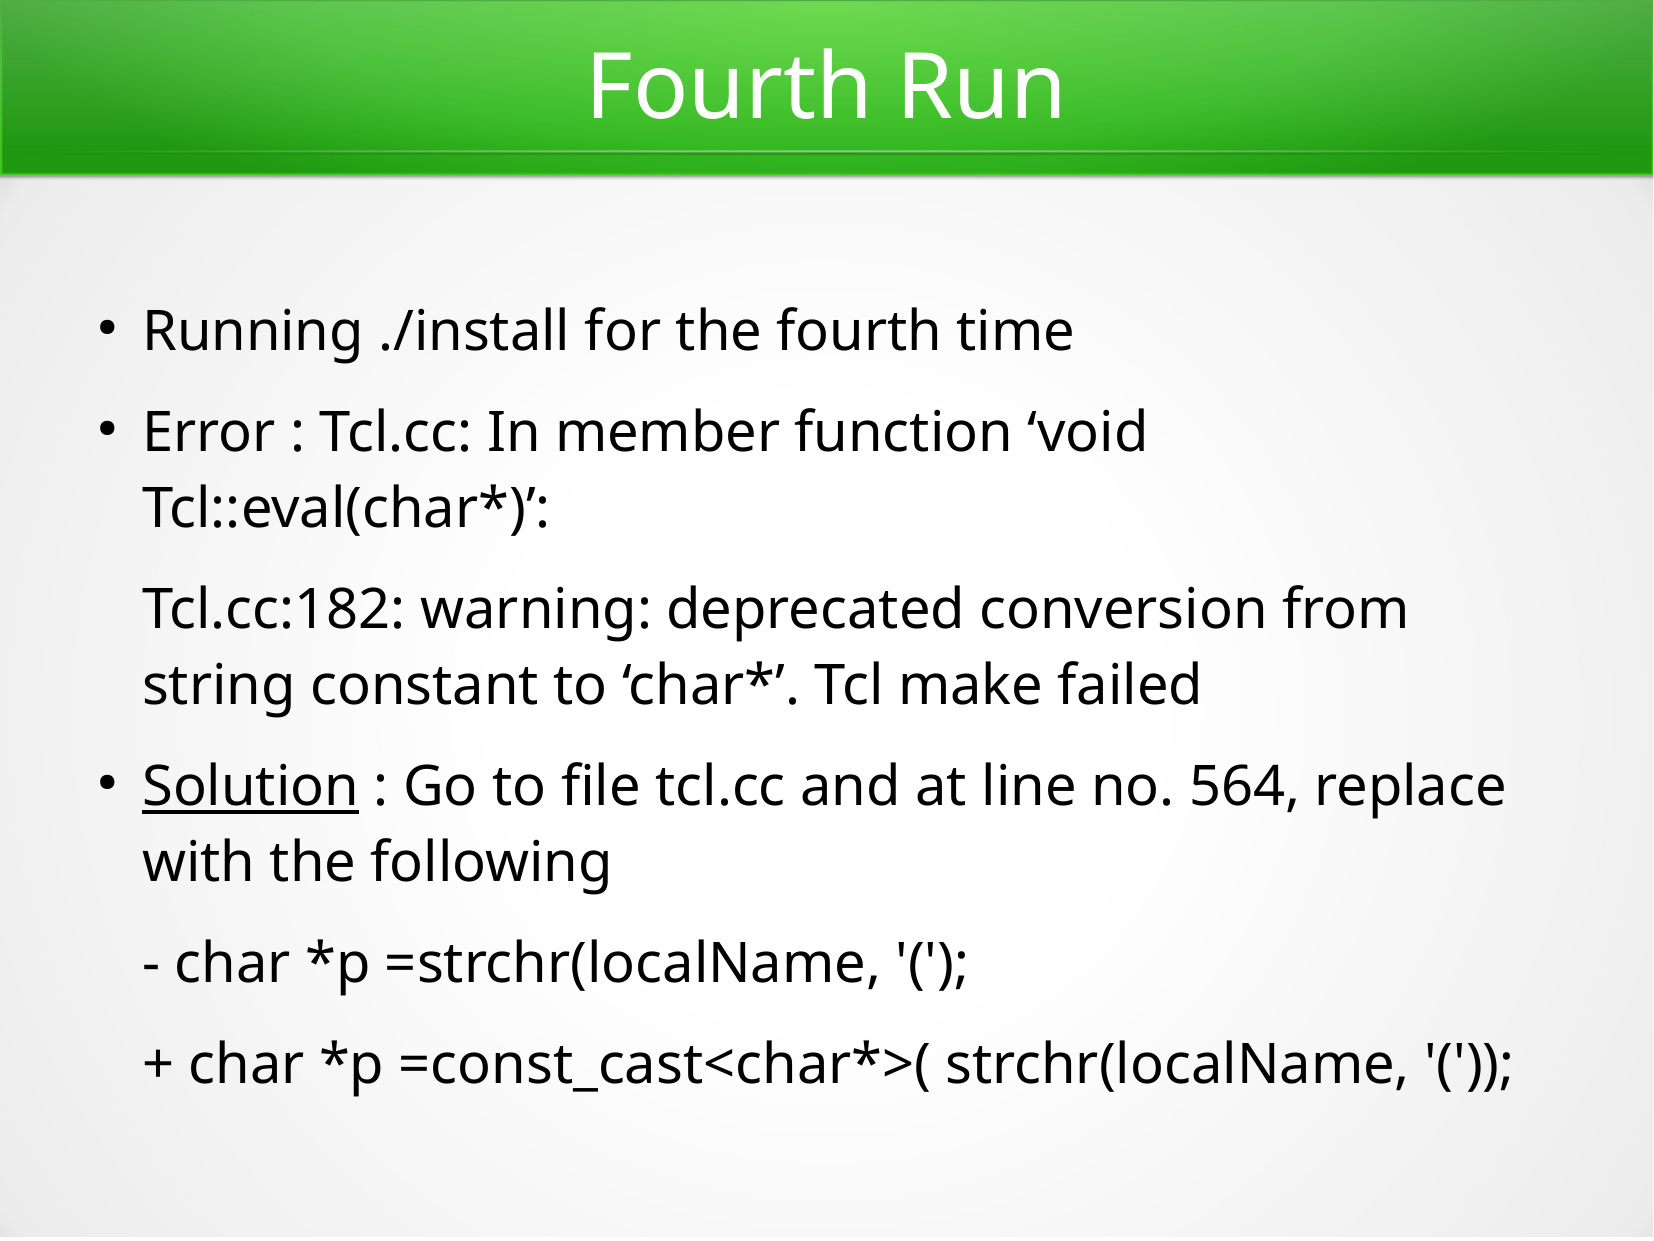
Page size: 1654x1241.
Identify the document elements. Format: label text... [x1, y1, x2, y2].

title Fourth Run [82, 11, 1571, 154]
picture [0, 0, 1654, 1237]
list Running ./install for the fourth time Error : Tcl.cc: In member function ‘void Tcl::eval(char*)’: Tcl.cc:182: warning: deprecated conversion from string constant to ‘char*’. Tcl make failed Solution : Go to file tcl.cc and at line no. 564, replace with the following - char *p =strchr(localName, '('); + char *p =const_cast<char*>( strchr(localName, '(')); [82, 290, 1571, 1109]
